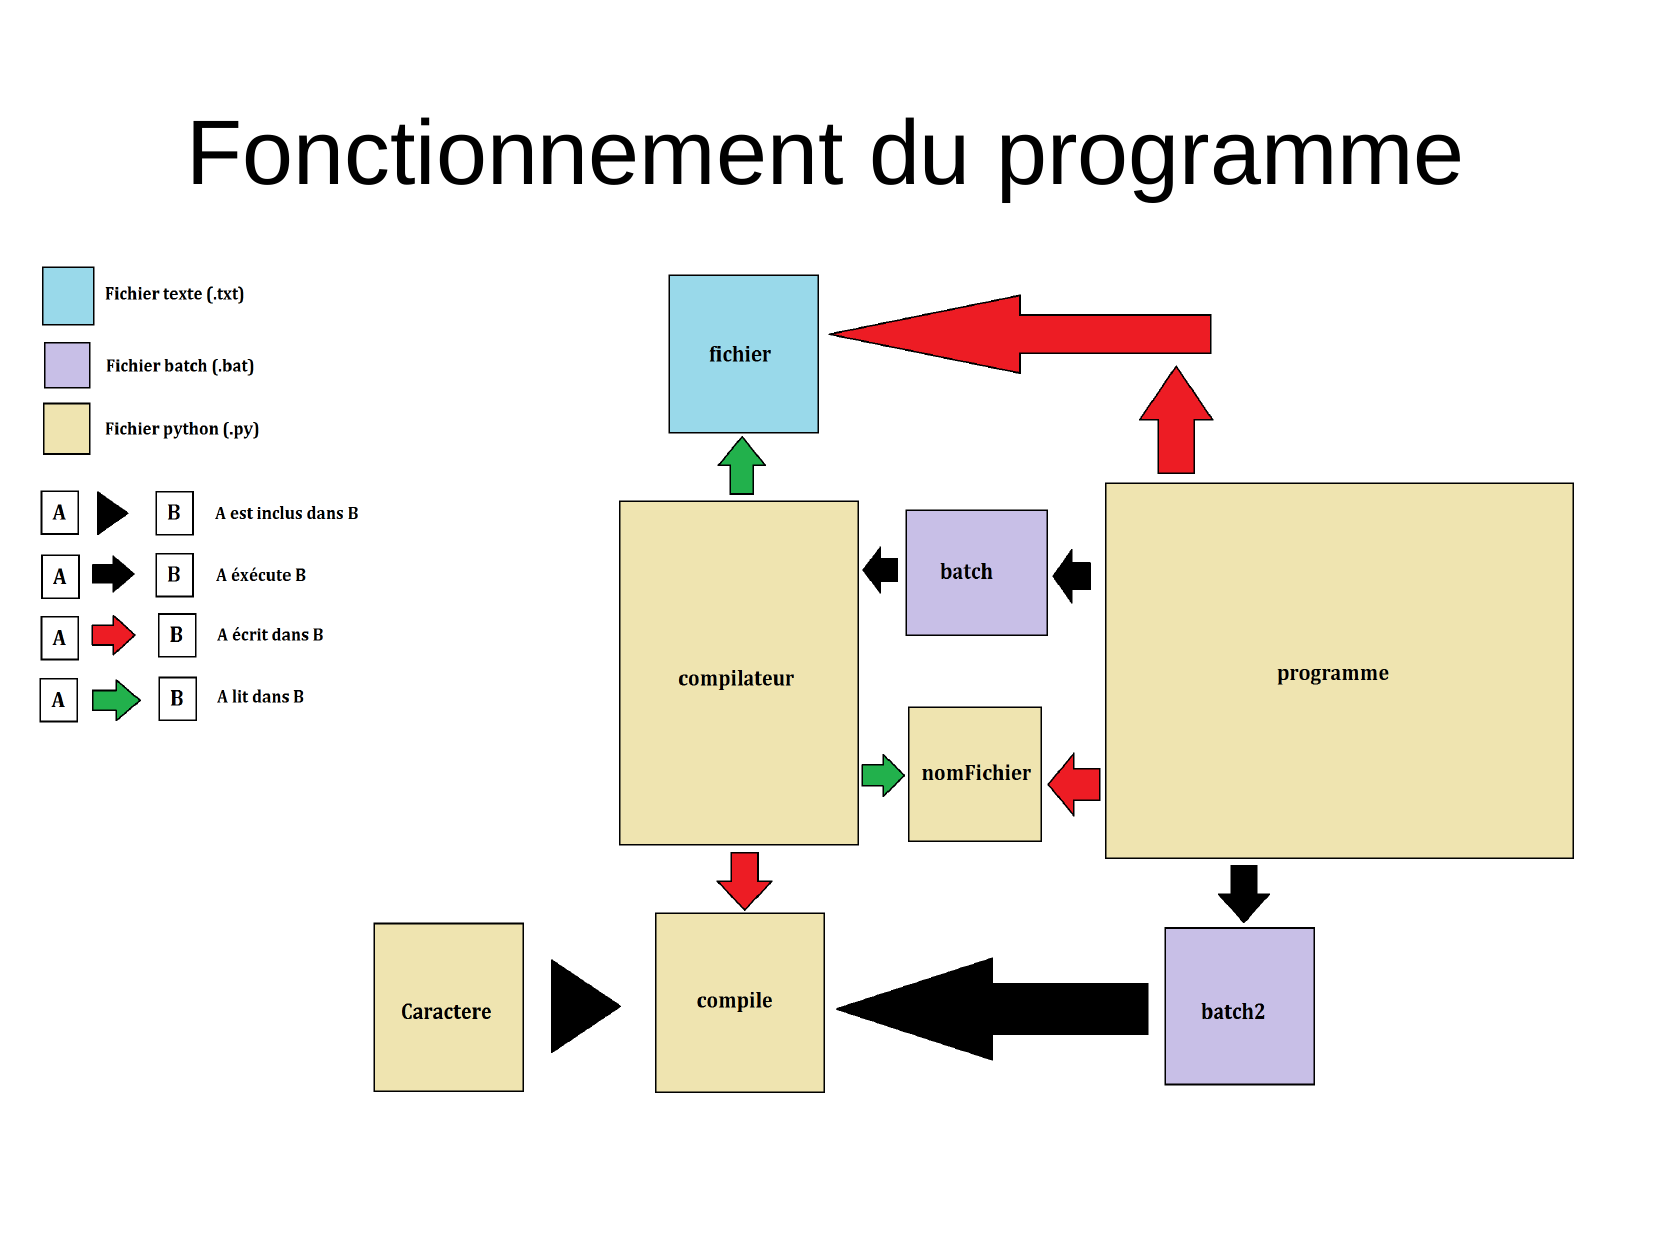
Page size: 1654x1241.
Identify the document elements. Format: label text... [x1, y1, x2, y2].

picture [23, 247, 1642, 1134]
title Fonctionnement du programme [82, 49, 1571, 247]
